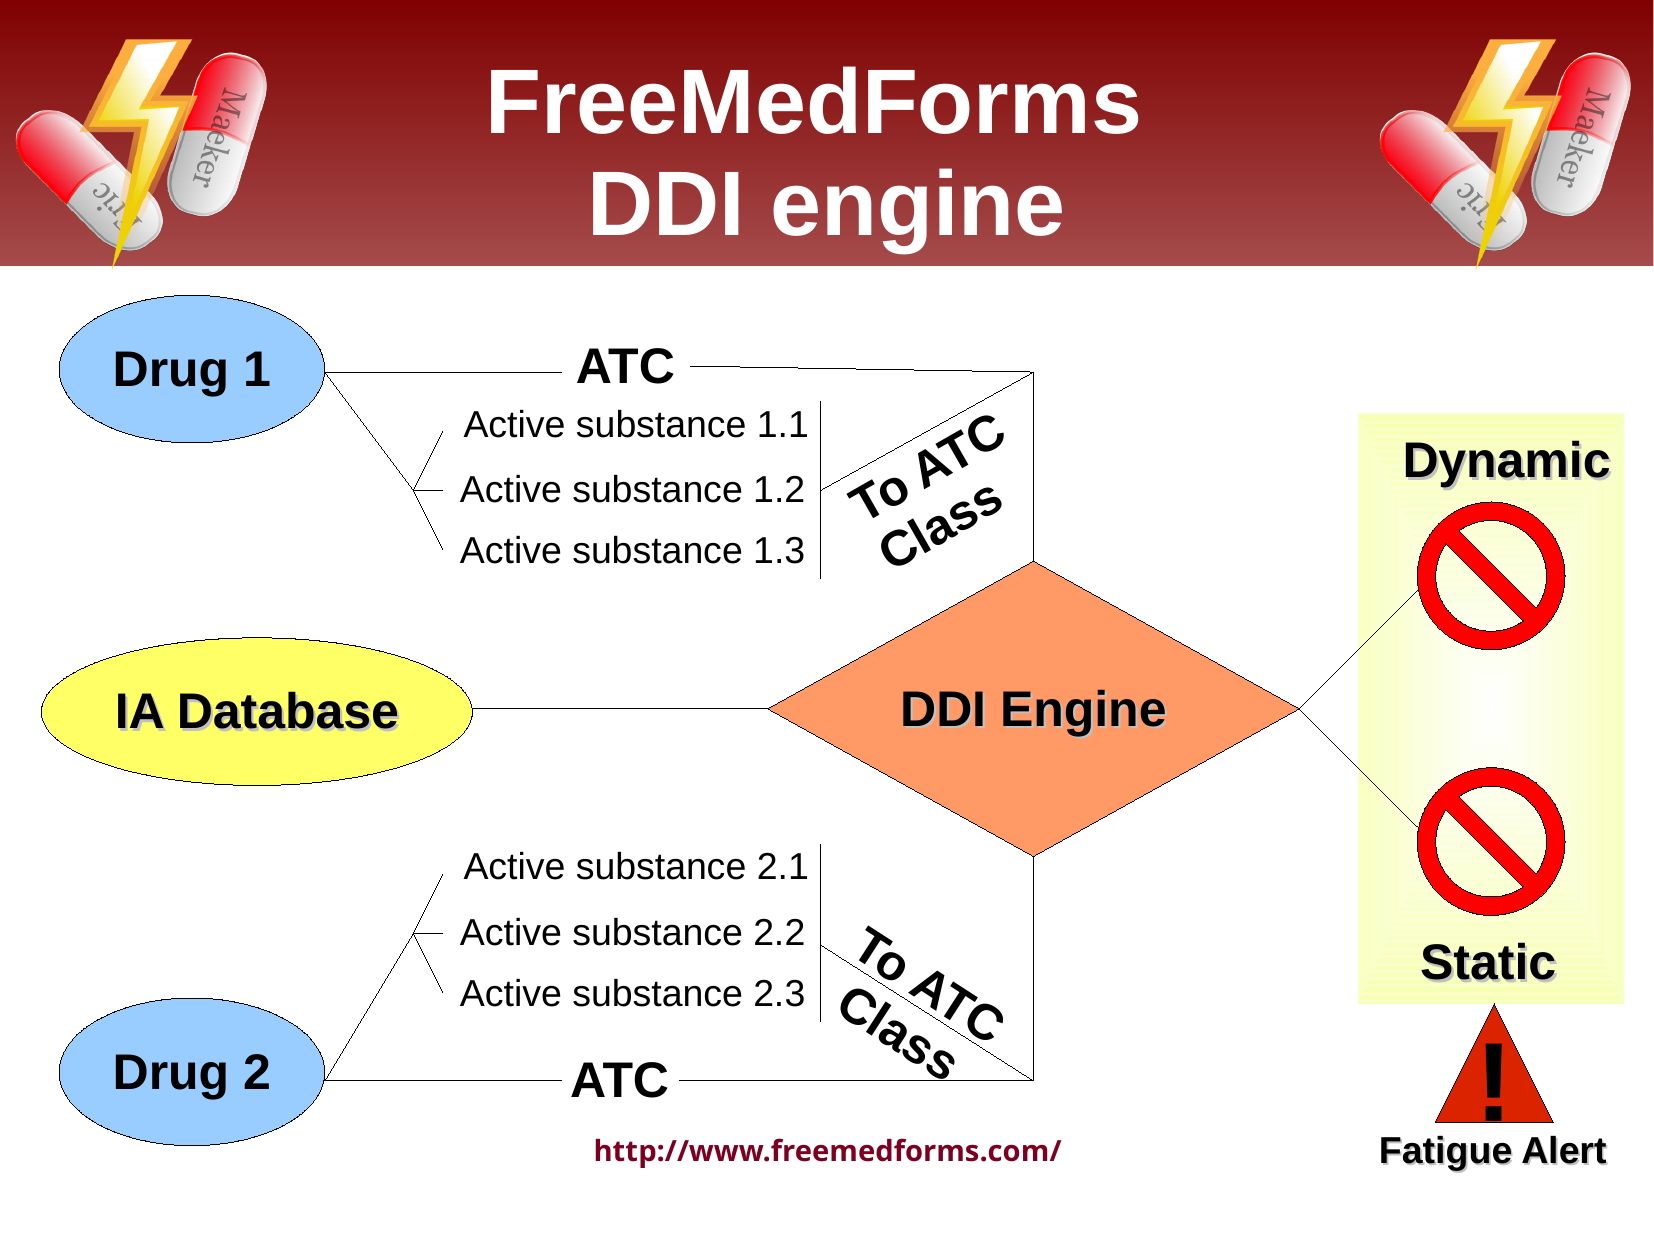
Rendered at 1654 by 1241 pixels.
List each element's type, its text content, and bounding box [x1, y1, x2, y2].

text_box DDI Engine [768, 561, 1299, 857]
text_box Active substance 1.2 [445, 460, 820, 518]
text_box Active substance 2.2 [445, 903, 820, 961]
title FreeMedForms DDI engine [295, 49, 1359, 257]
text_box ATC [555, 1045, 684, 1116]
text_box Dynamic [1387, 425, 1626, 496]
text_box Active substance 2.1 [448, 838, 825, 896]
text_box Fatigue Alert [1364, 1122, 1622, 1182]
text_box Active substance 1.1 [448, 395, 825, 453]
picture [0, 29, 271, 273]
text_box Active substance 2.3 [445, 964, 820, 1022]
text_box Static [1405, 927, 1572, 998]
text_box Drug 1 [59, 295, 325, 443]
text_box IA Database [41, 637, 473, 786]
picture [1364, 29, 1635, 273]
text_box Drug 2 [59, 998, 325, 1146]
text_box [1358, 413, 1625, 1004]
text_box To ATC Class [824, 387, 1060, 596]
text_box To ATC Class [796, 902, 1067, 1140]
text_box ! [1435, 1003, 1554, 1122]
text_box Active substance 1.3 [445, 521, 820, 579]
text_box ATC [561, 330, 690, 395]
